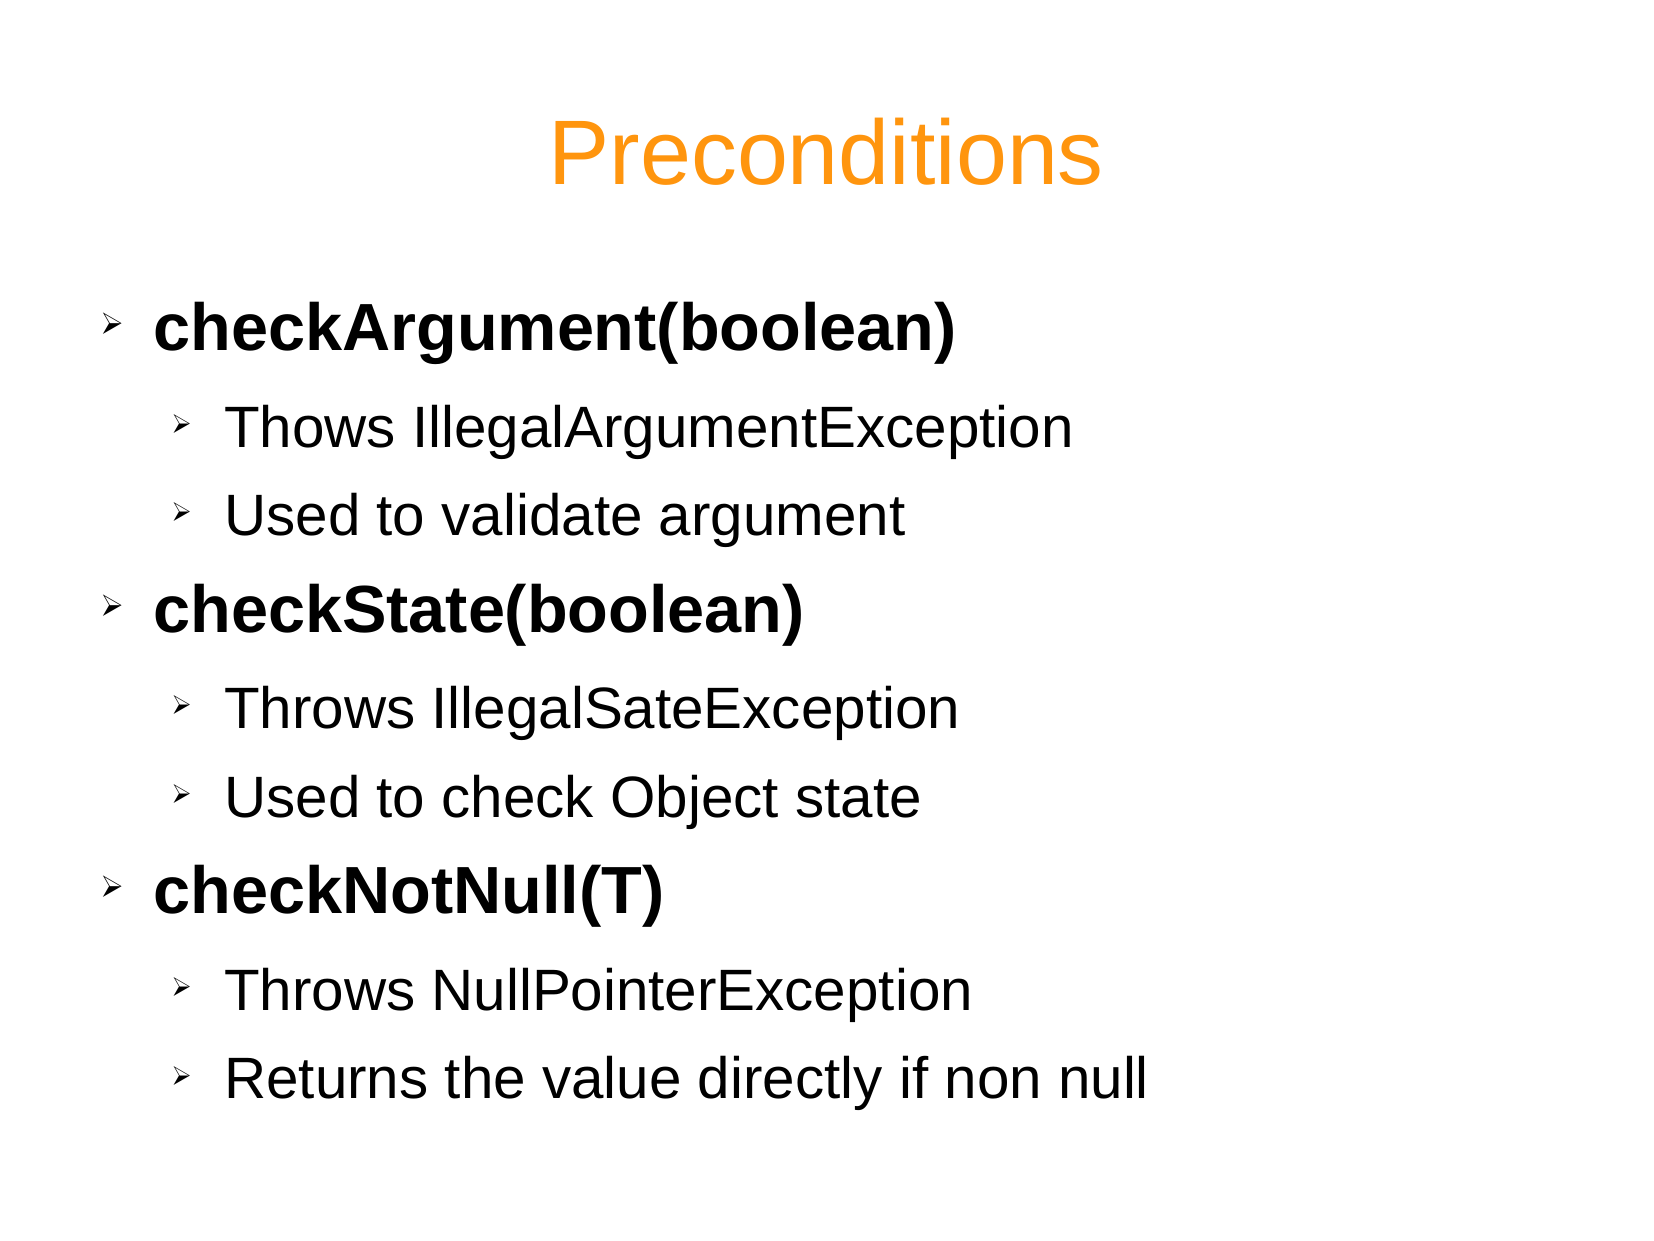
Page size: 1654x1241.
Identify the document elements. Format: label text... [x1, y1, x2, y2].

title Preconditions [82, 49, 1571, 257]
list checkArgument(boolean) Thows IllegalArgumentException Used to validate argument checkState(boolean) Throws IllegalSateException Used to check Object state checkNotNull(T) Throws NullPointerException Returns the value directly if non null [82, 290, 1571, 1010]
